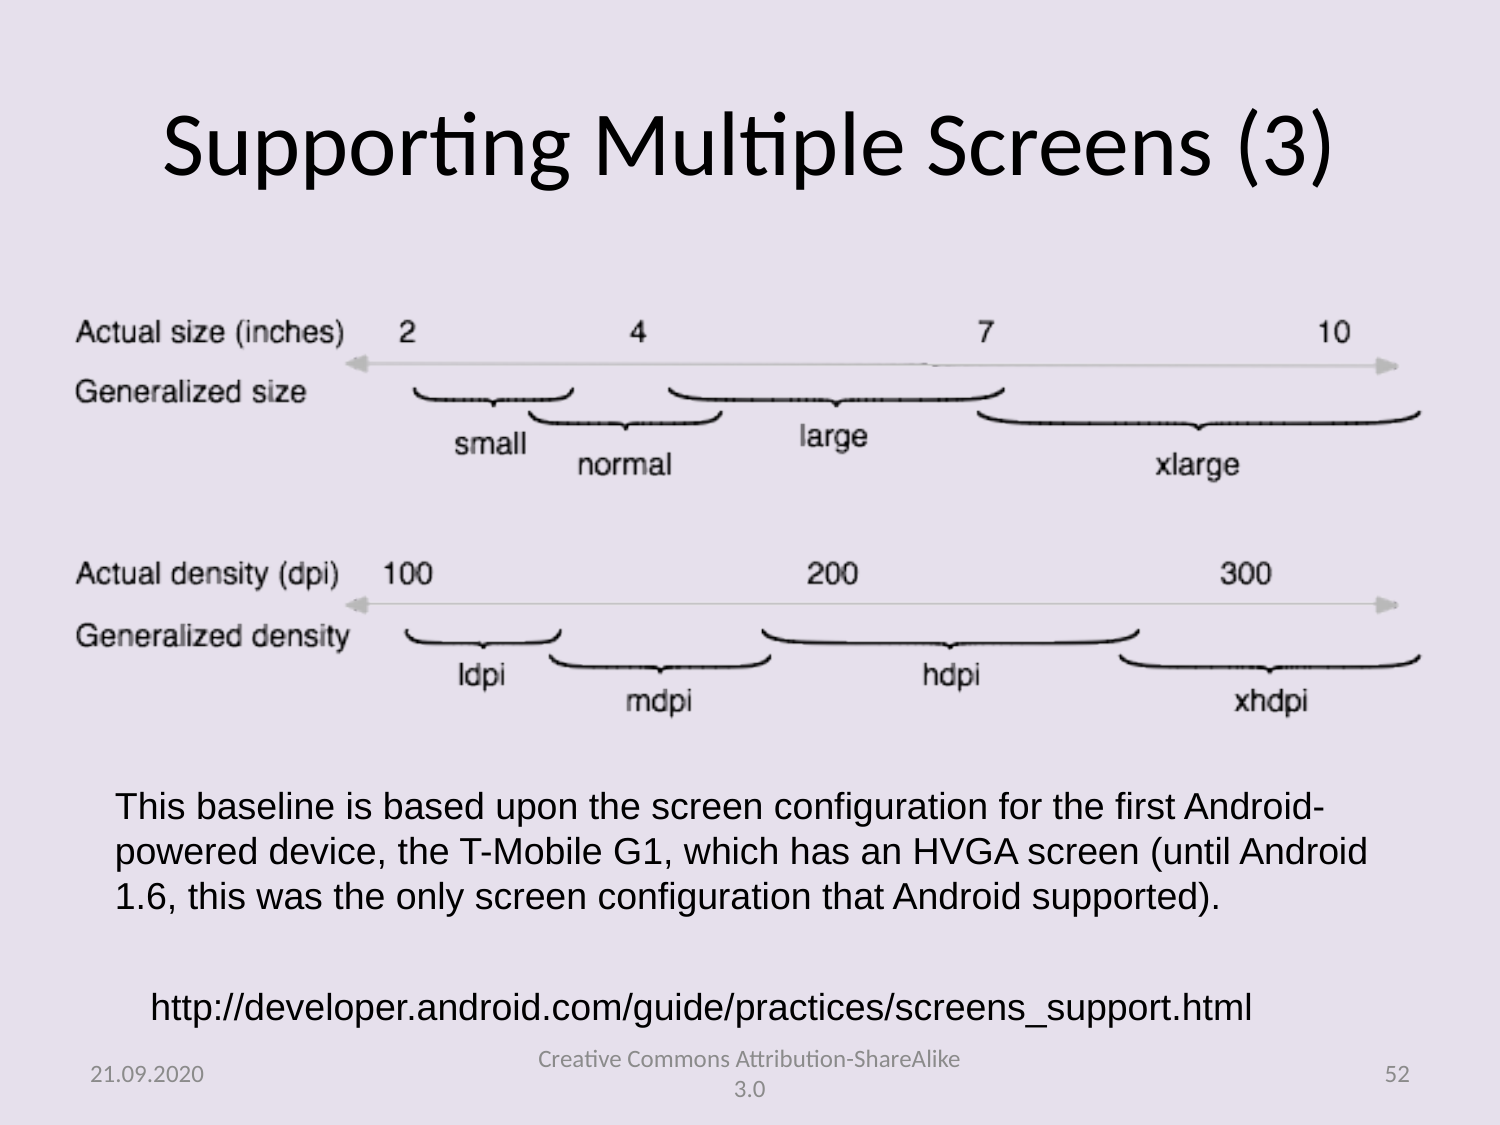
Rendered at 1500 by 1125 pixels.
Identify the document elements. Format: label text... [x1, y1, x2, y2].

text_box http://developer.android.com/guide/practices/screens_support.html [135, 976, 1376, 1036]
picture [64, 302, 1447, 728]
text_box This baseline is based upon the screen configuration for the first Android-powered device, the T-Mobile G1, which has an HVGA screen (until Android 1.6, this was the only screen configuration that Android supported). [100, 774, 1436, 925]
title Supporting Multiple Screens (3) [75, 45, 1425, 233]
